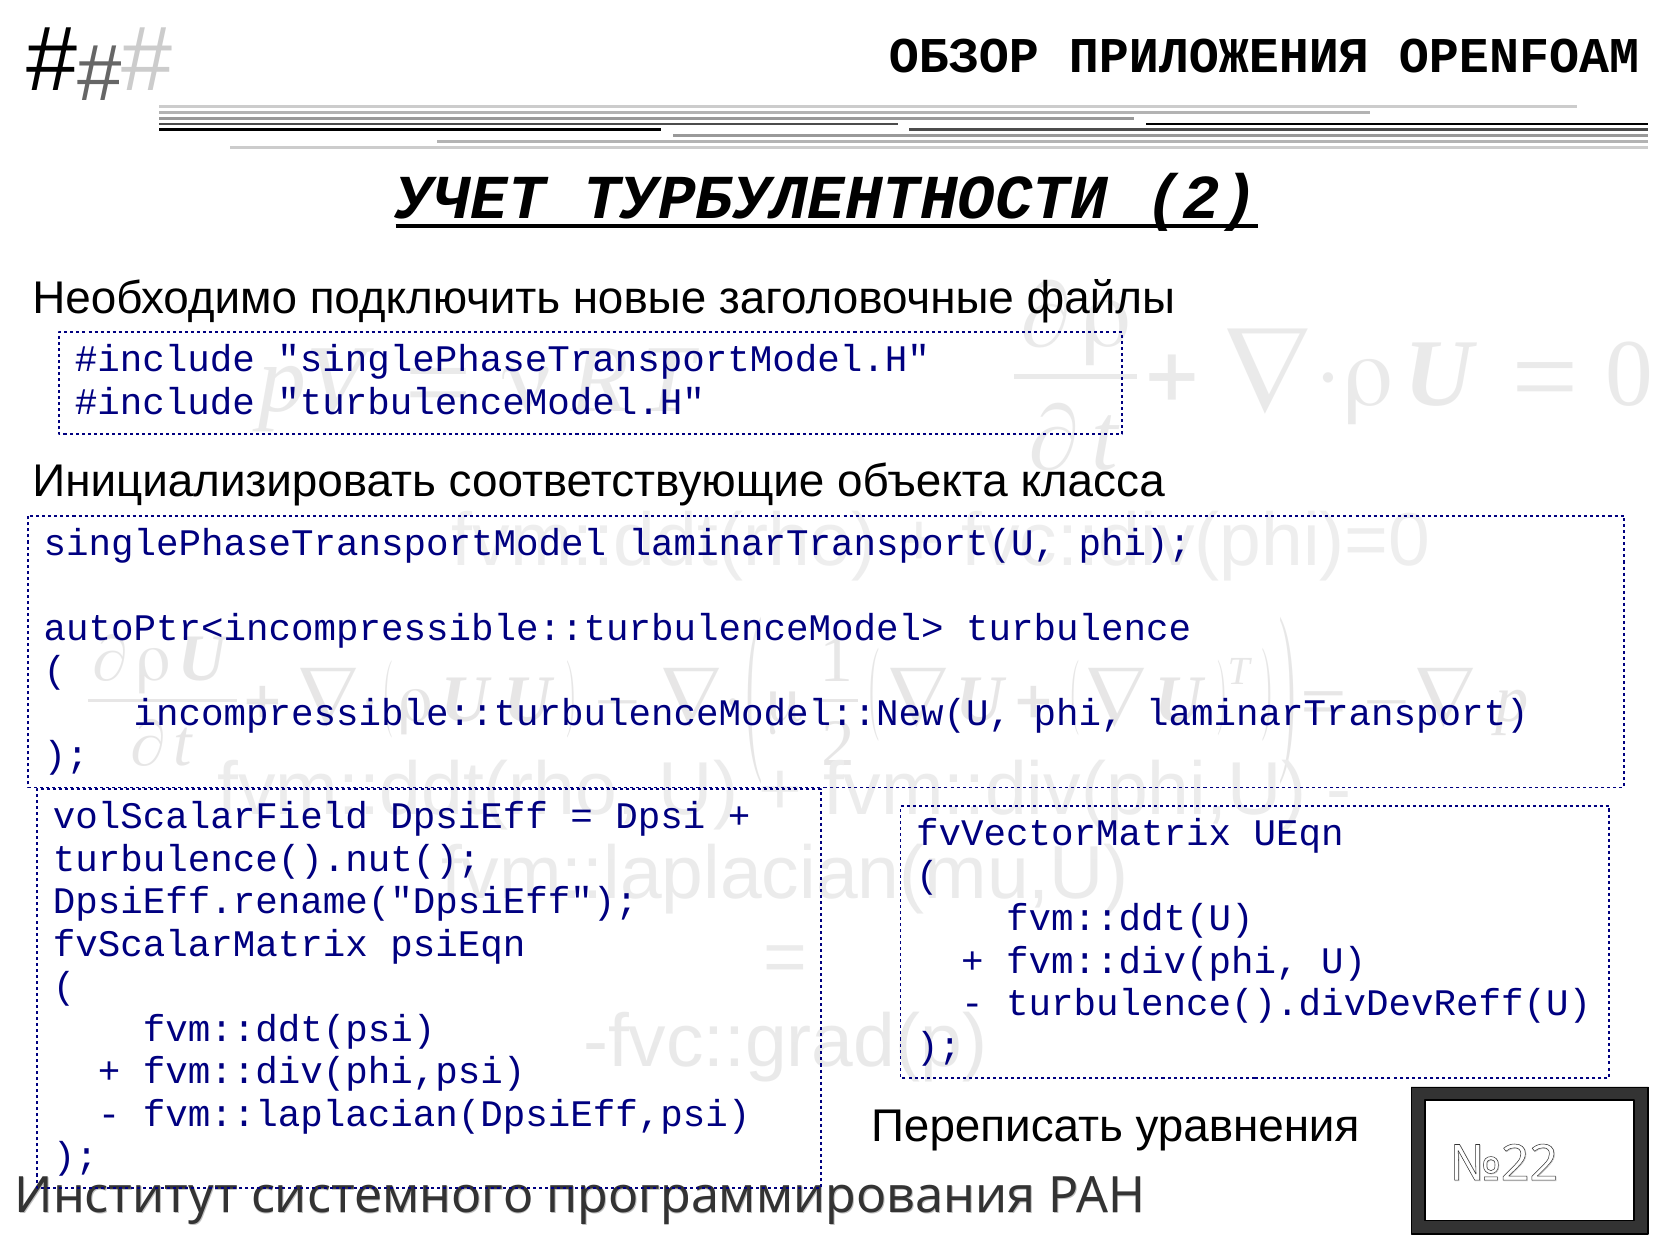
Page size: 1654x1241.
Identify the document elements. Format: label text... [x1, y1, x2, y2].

text_box fvVectorMatrix UEqn ( fvm::ddt(U) + fvm::div(phi, U) - turbulence().divDevReff(U) ); [900, 805, 1610, 1078]
text_box volScalarField DpsiEff = Dpsi + turbulence().nut(); DpsiEff.rename("DpsiEff"); fvScalarMatrix psiEqn ( fvm::ddt(psi) + fvm::div(phi,psi) - fvm::laplacian(DpsiEff,psi) ); [37, 788, 821, 1189]
text_box #include "singlePhaseTransportModel.H" #include "turbulenceModel.H" [59, 332, 1123, 434]
text_box Переписать уравнения [856, 1092, 1595, 1159]
title УЧЕТ ТУРБУЛЕНТНОСТИ (2) [0, 147, 1654, 257]
text_box Необходимо подключить новые заголовочные файлы [17, 264, 1583, 331]
text_box Инициализировать соответствующие объекта класса [17, 447, 1583, 514]
text_box singlePhaseTransportModel laminarTransport(U, phi); autoPtr<incompressible::turbulenceModel> turbulence ( incompressible::turbulenceModel::New(U, phi, laminarTransport) ); [27, 515, 1625, 788]
